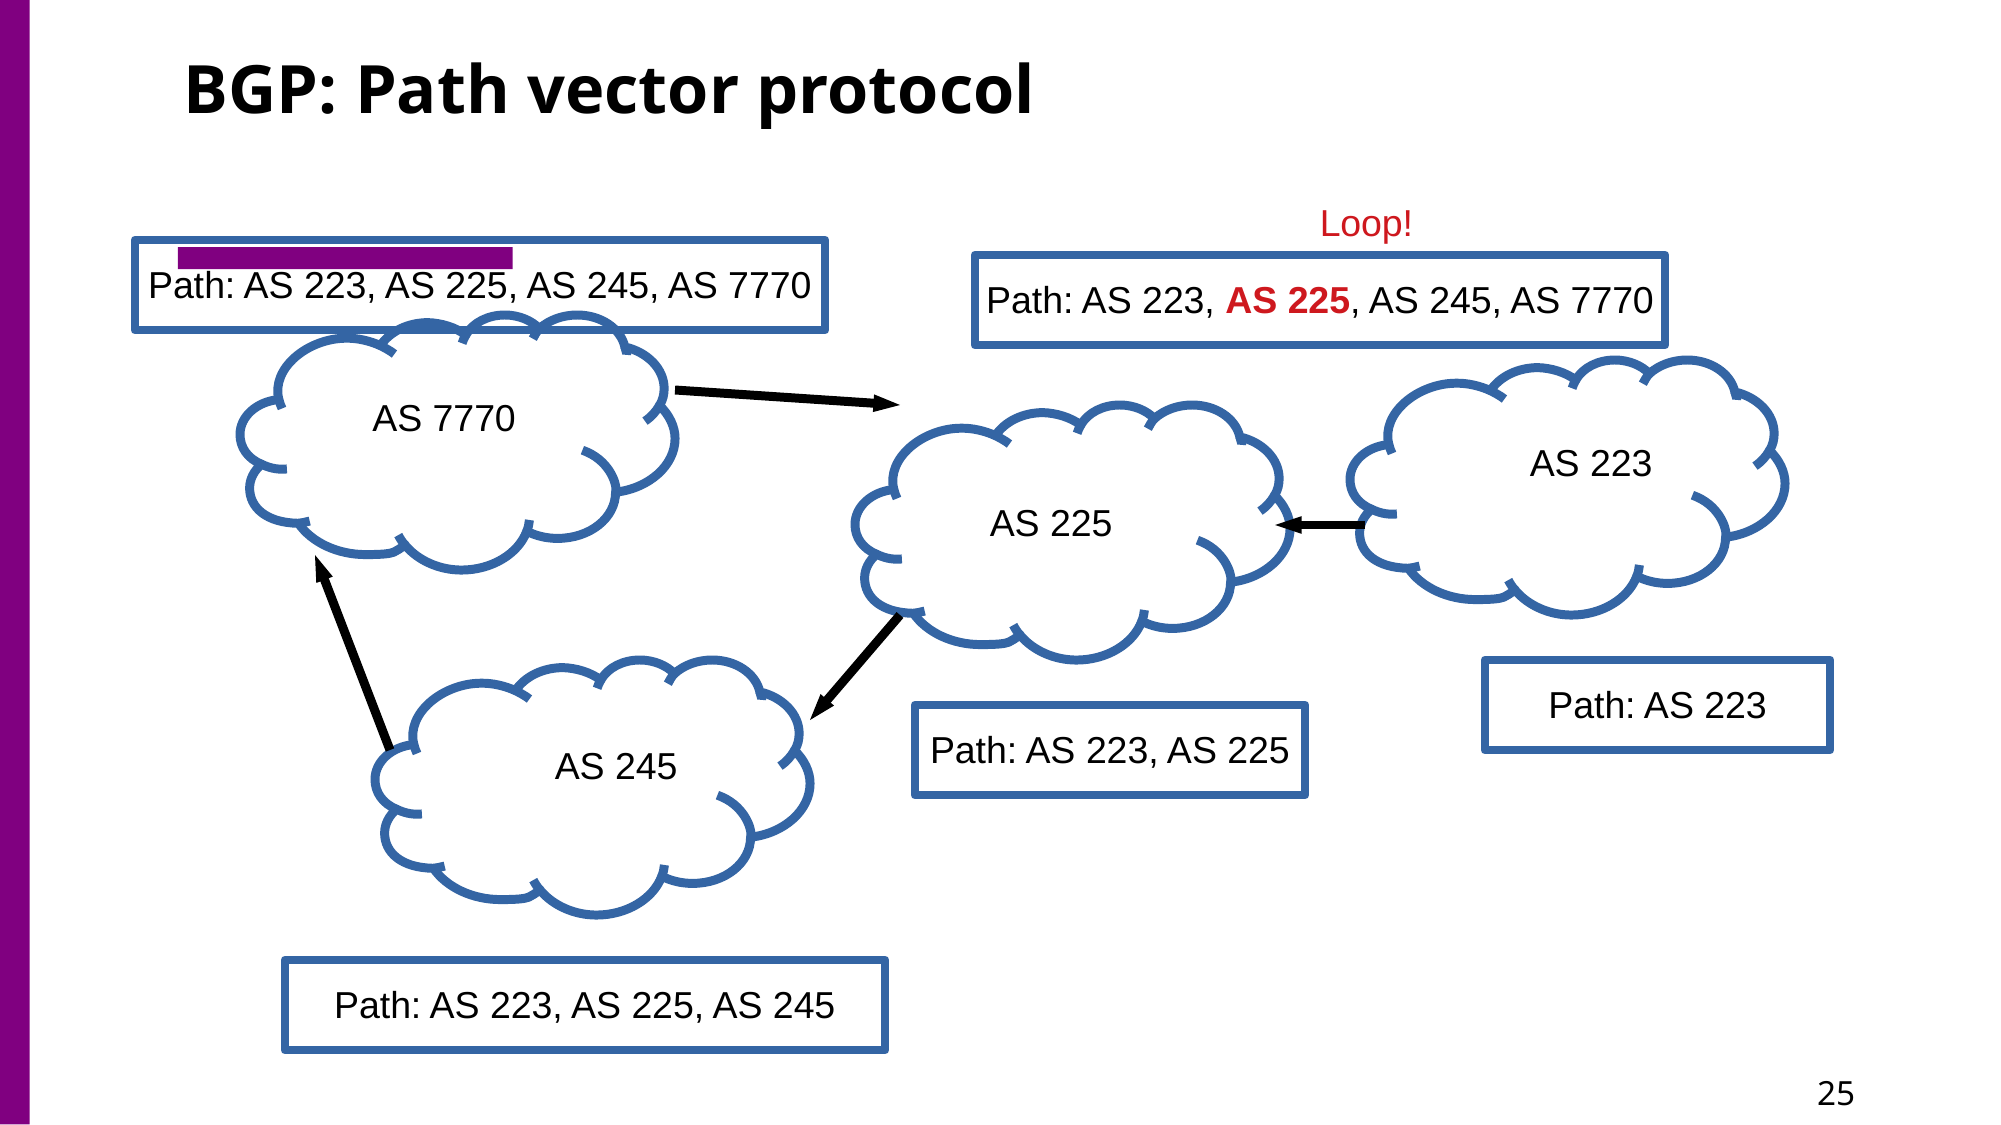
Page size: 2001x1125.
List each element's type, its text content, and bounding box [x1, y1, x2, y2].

text_box Loop! [1305, 195, 1429, 252]
text_box Path: AS 223, AS 225, AS 245 [285, 960, 886, 1051]
text_box AS 245 [540, 738, 693, 796]
text_box AS 223 [1515, 435, 1668, 492]
text_box Path: AS 223, AS 225, AS 245, AS 7770 [135, 239, 826, 330]
title BGP: Path vector protocol [133, 0, 1946, 135]
text_box Path: AS 223, AS 225 [915, 705, 1306, 796]
text_box Path: AS 223, AS 225, AS 245, AS 7770 [975, 254, 1666, 346]
text_box AS 7770 [357, 389, 531, 447]
text_box Path: AS 223 [1485, 660, 1831, 751]
text_box AS 225 [975, 495, 1128, 552]
